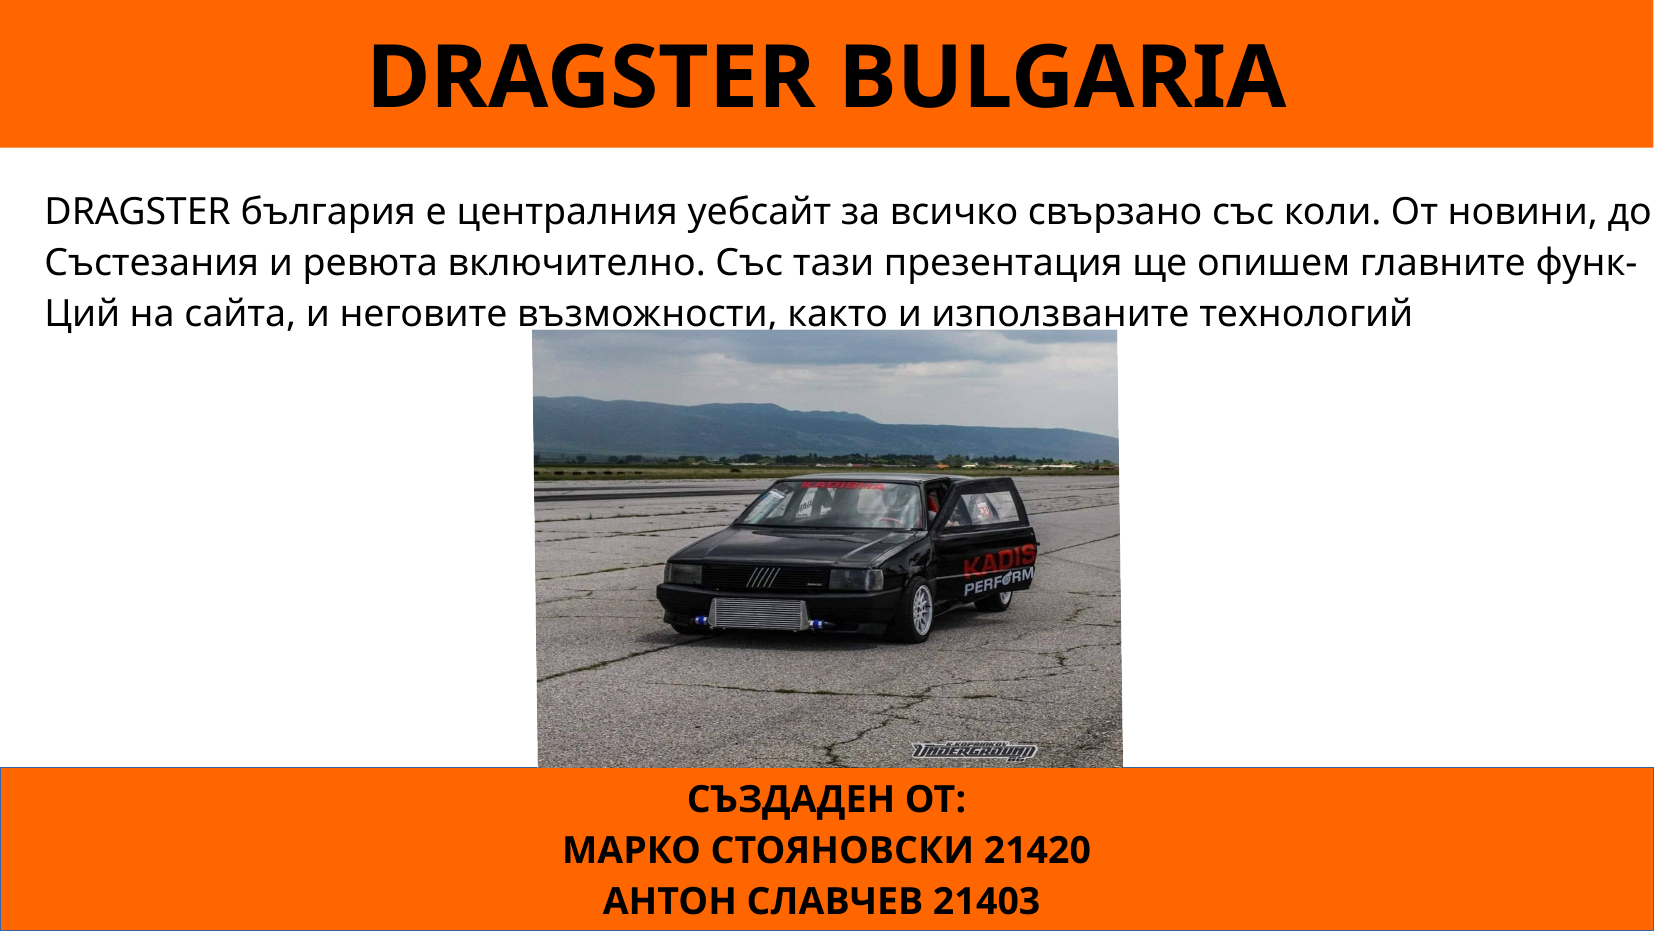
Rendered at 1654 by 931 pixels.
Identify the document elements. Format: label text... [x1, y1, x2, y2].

picture [531, 330, 1123, 768]
text_box DRAGSTER българия е централния уебсайт за всичко свързано със коли. От новини, до Състезания и ревюта включително. Със тази презентация ще опишем главните функ- Ций на сайта, и неговите възможности, както и използваните технологий [29, 177, 1654, 331]
text_box СЪЗДАДЕН ОТ: МАРКО СТОЯНОВСКИ 21420 АНТОН СЛАВЧЕВ 21403 [0, 767, 1654, 931]
text_box DRAGSTER BULGARIA [0, 0, 1654, 148]
